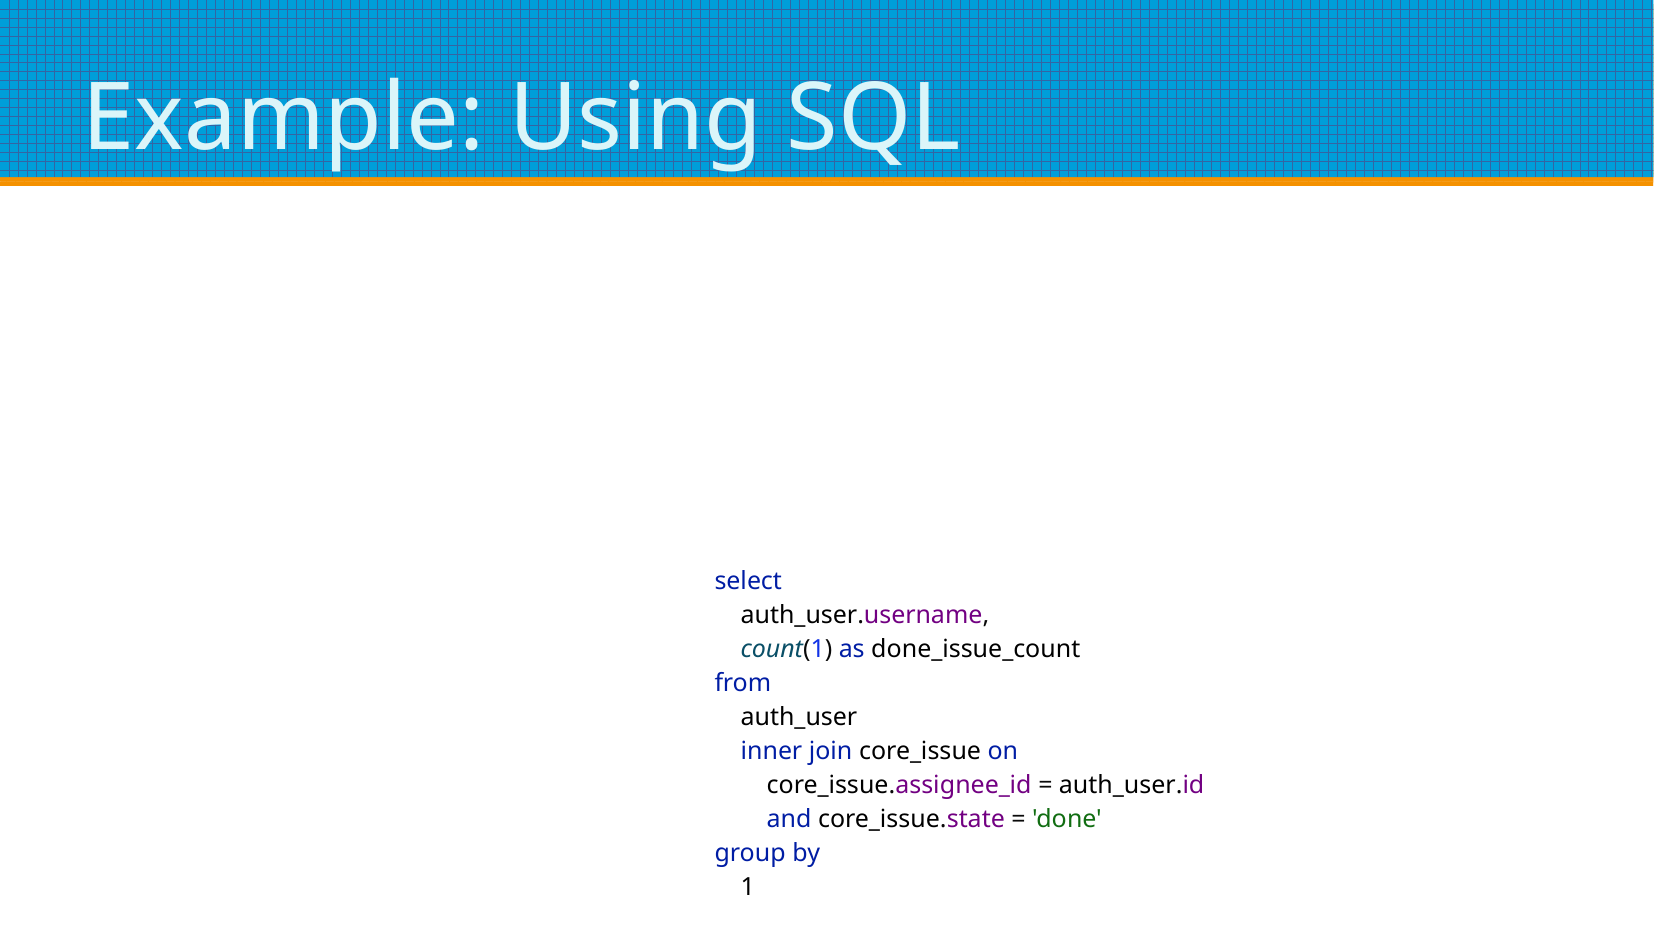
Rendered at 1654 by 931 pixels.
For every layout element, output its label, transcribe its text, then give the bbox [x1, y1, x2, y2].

title Example: Using SQL [82, 14, 1571, 178]
text_box select auth_user.username, count(1) as done_issue_count from auth_user inner join core_issue on core_issue.assignee_id = auth_user.id and core_issue.state = 'done' group by 1 [708, 578, 1418, 886]
